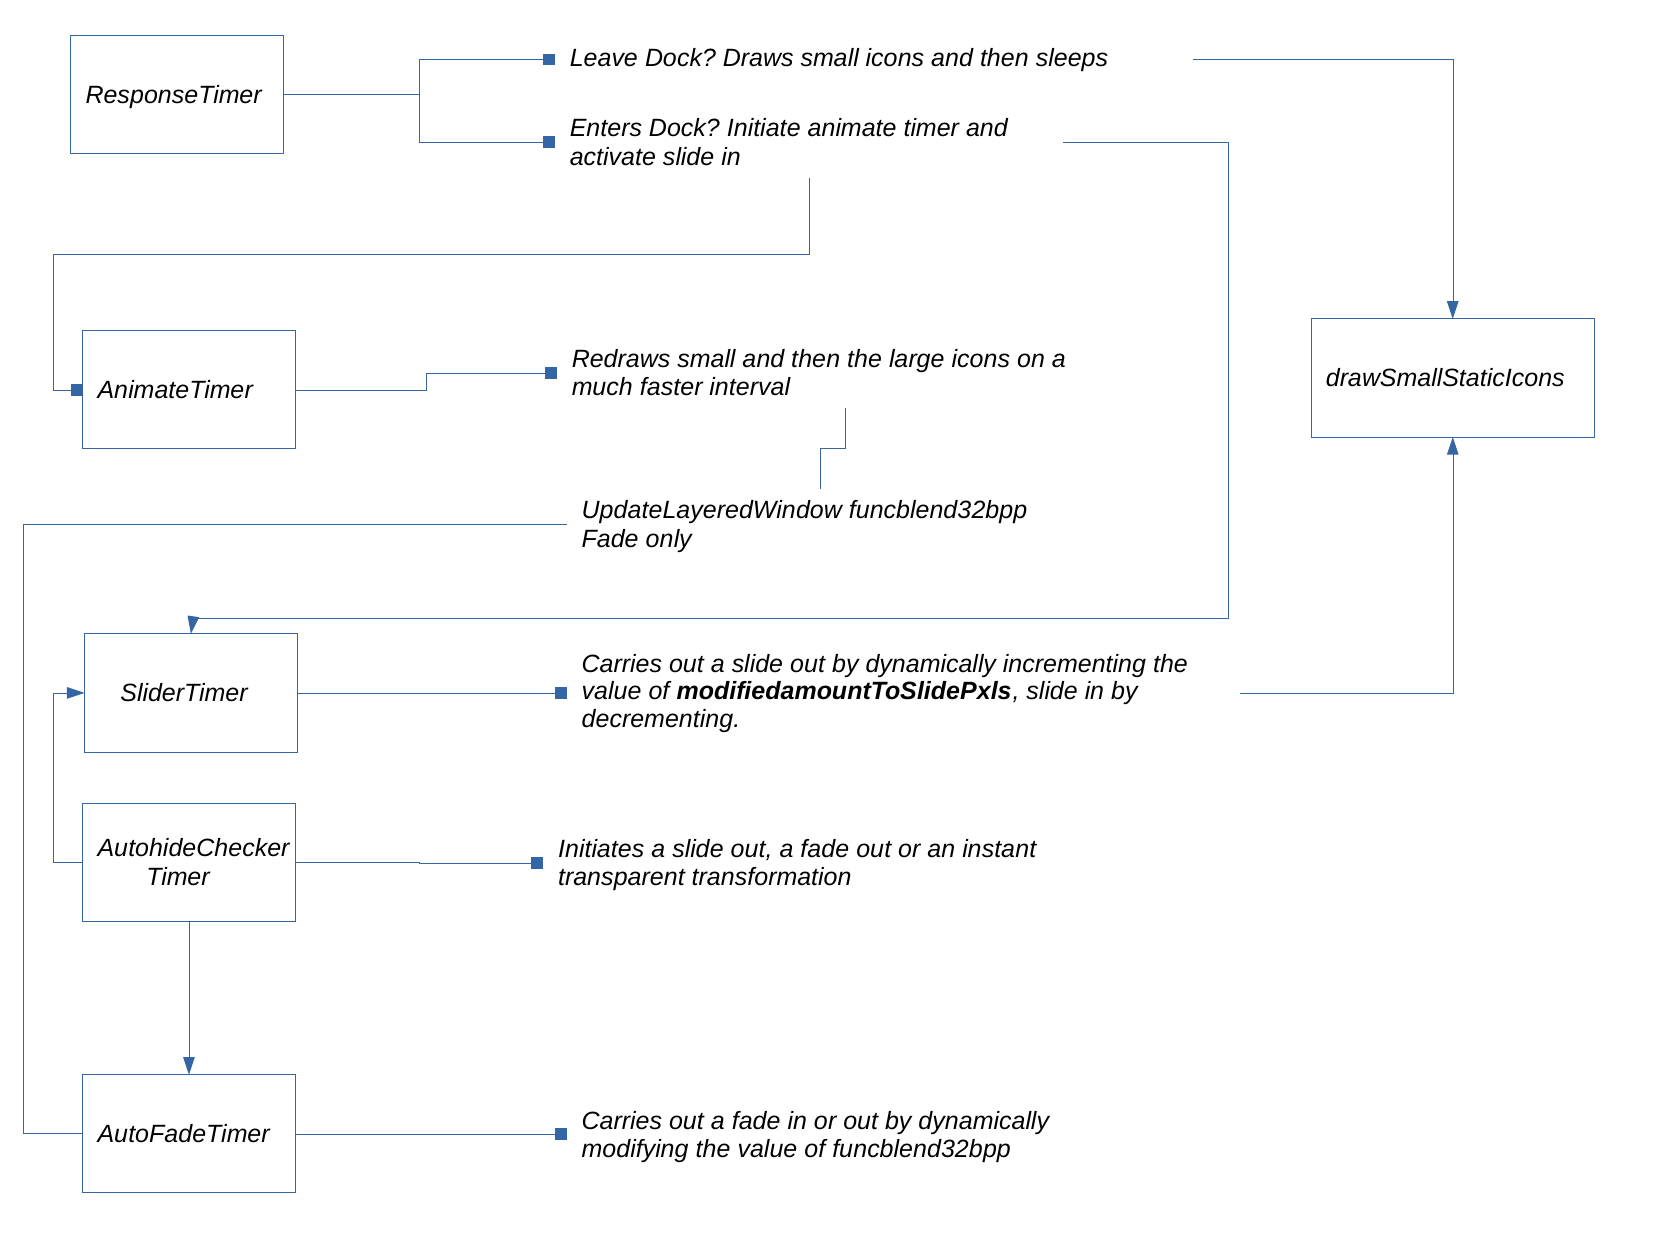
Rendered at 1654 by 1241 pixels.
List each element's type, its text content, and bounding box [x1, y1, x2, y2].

text_box drawSmallStaticIcons [1311, 318, 1595, 438]
text_box Enters Dock? Initiate animate timer and activate slide in [555, 106, 1063, 178]
text_box ResponseTimer [70, 35, 284, 154]
text_box AutoFadeTimer [82, 1074, 296, 1193]
text_box Initiates a slide out, a fade out or an instant transparent transformation [543, 827, 1063, 898]
text_box AnimateTimer [82, 330, 296, 449]
text_box Carries out a slide out by dynamically incrementing the value of modifiedamountToSlidePxls, slide in by decrementing. [566, 641, 1241, 745]
text_box UpdateLayeredWindow funcblend32bpp Fade only [566, 488, 1075, 560]
text_box Leave Dock? Draws small icons and then sleeps [555, 36, 1193, 83]
text_box Redraws small and then the large icons on a much faster interval [557, 337, 1134, 408]
text_box SliderTimer [84, 633, 298, 753]
text_box Carries out a fade in or out by dynamically modifying the value of funcblend32bpp [566, 1098, 1075, 1170]
text_box AutohideChecker Timer [82, 803, 296, 922]
